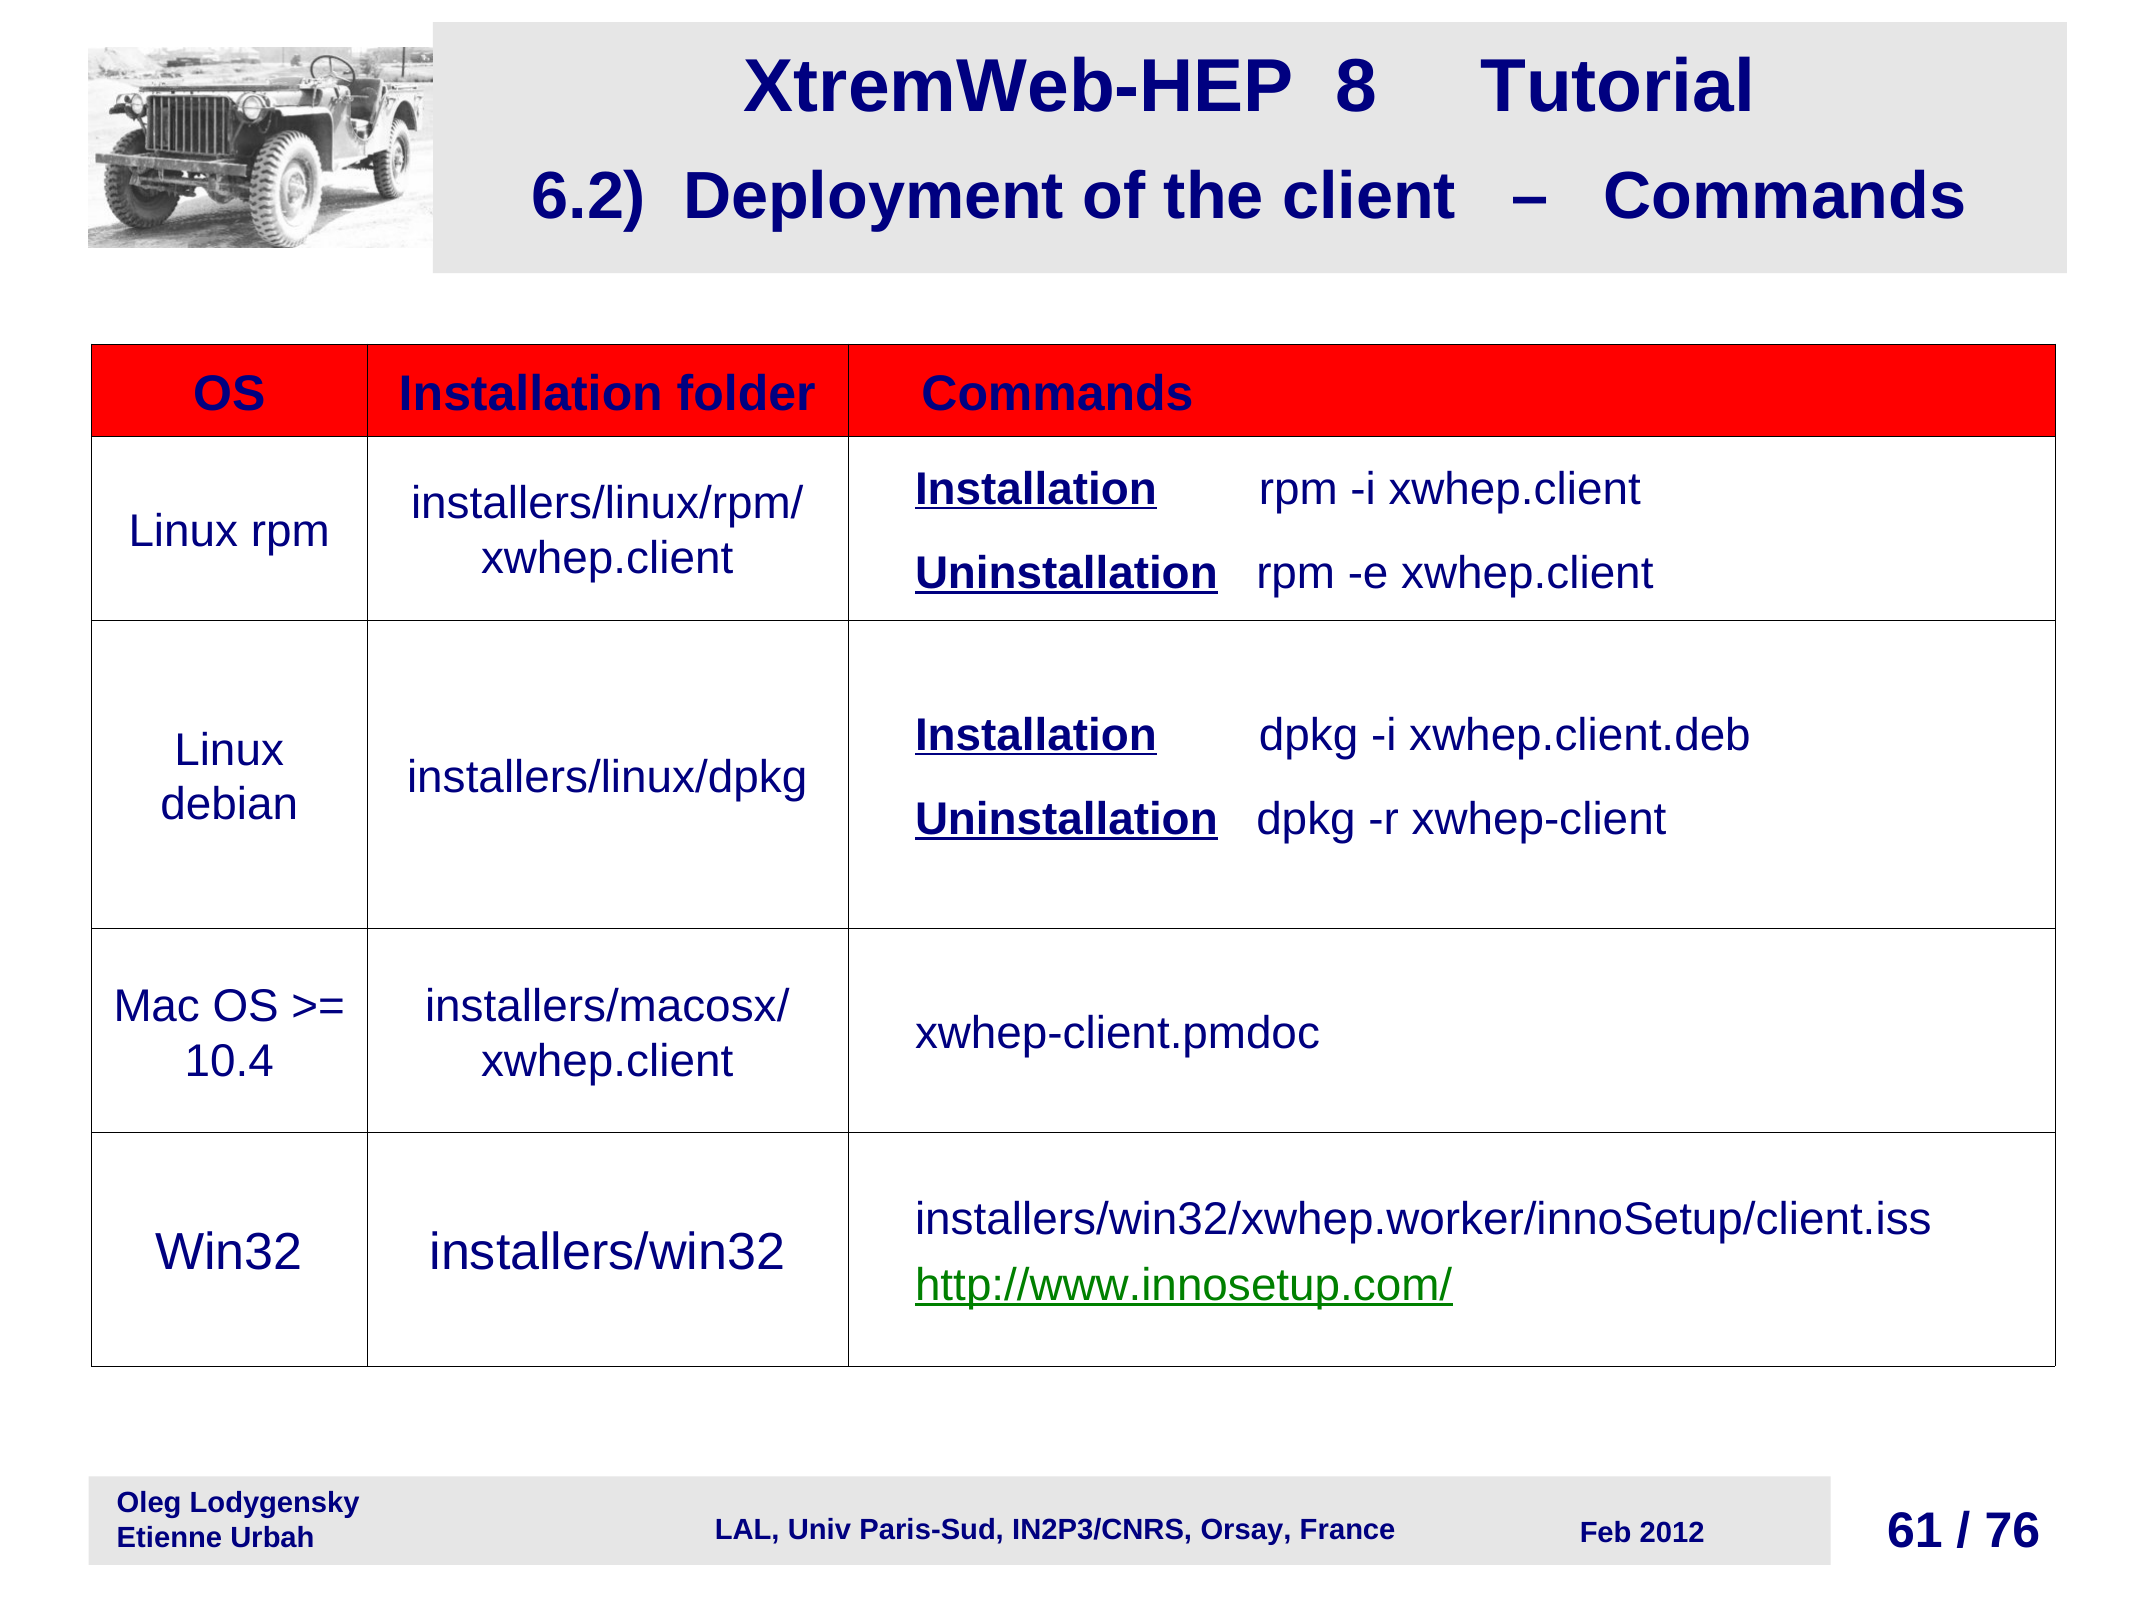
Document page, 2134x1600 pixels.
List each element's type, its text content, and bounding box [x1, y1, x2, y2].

table_header OS [92, 345, 367, 436]
table_cell Linux rpm [92, 437, 367, 620]
table_cell installers/win32 [368, 1133, 848, 1366]
table_cell installers/macosx/xwhep.client [368, 929, 848, 1132]
table_cell Linux debian [92, 621, 367, 928]
table_cell installers/linux/dpkg [368, 621, 848, 928]
table_cell Installation rpm -i xwhep.client Uninstallation rpm -e xwhep.client [849, 437, 2055, 620]
table_cell installers/linux/rpm/xwhep.client [368, 437, 848, 620]
table_cell Mac OS >= 10.4 [92, 929, 367, 1132]
table_header Commands [849, 345, 2055, 436]
picture [88, 47, 433, 248]
title 6.2) Deployment of the client – Commands [442, 118, 2067, 266]
table_cell installers/win32/xwhep.worker/innoSetup/client.iss http://www.innosetup.com/ [849, 1133, 2055, 1366]
table_cell xwhep-client.pmdoc [849, 929, 2055, 1132]
table_cell Win32 [92, 1133, 367, 1366]
table_header Installation folder [368, 345, 848, 436]
table_cell Installation dpkg -i xwhep.client.deb Uninstallation dpkg -r xwhep-client [849, 621, 2055, 928]
